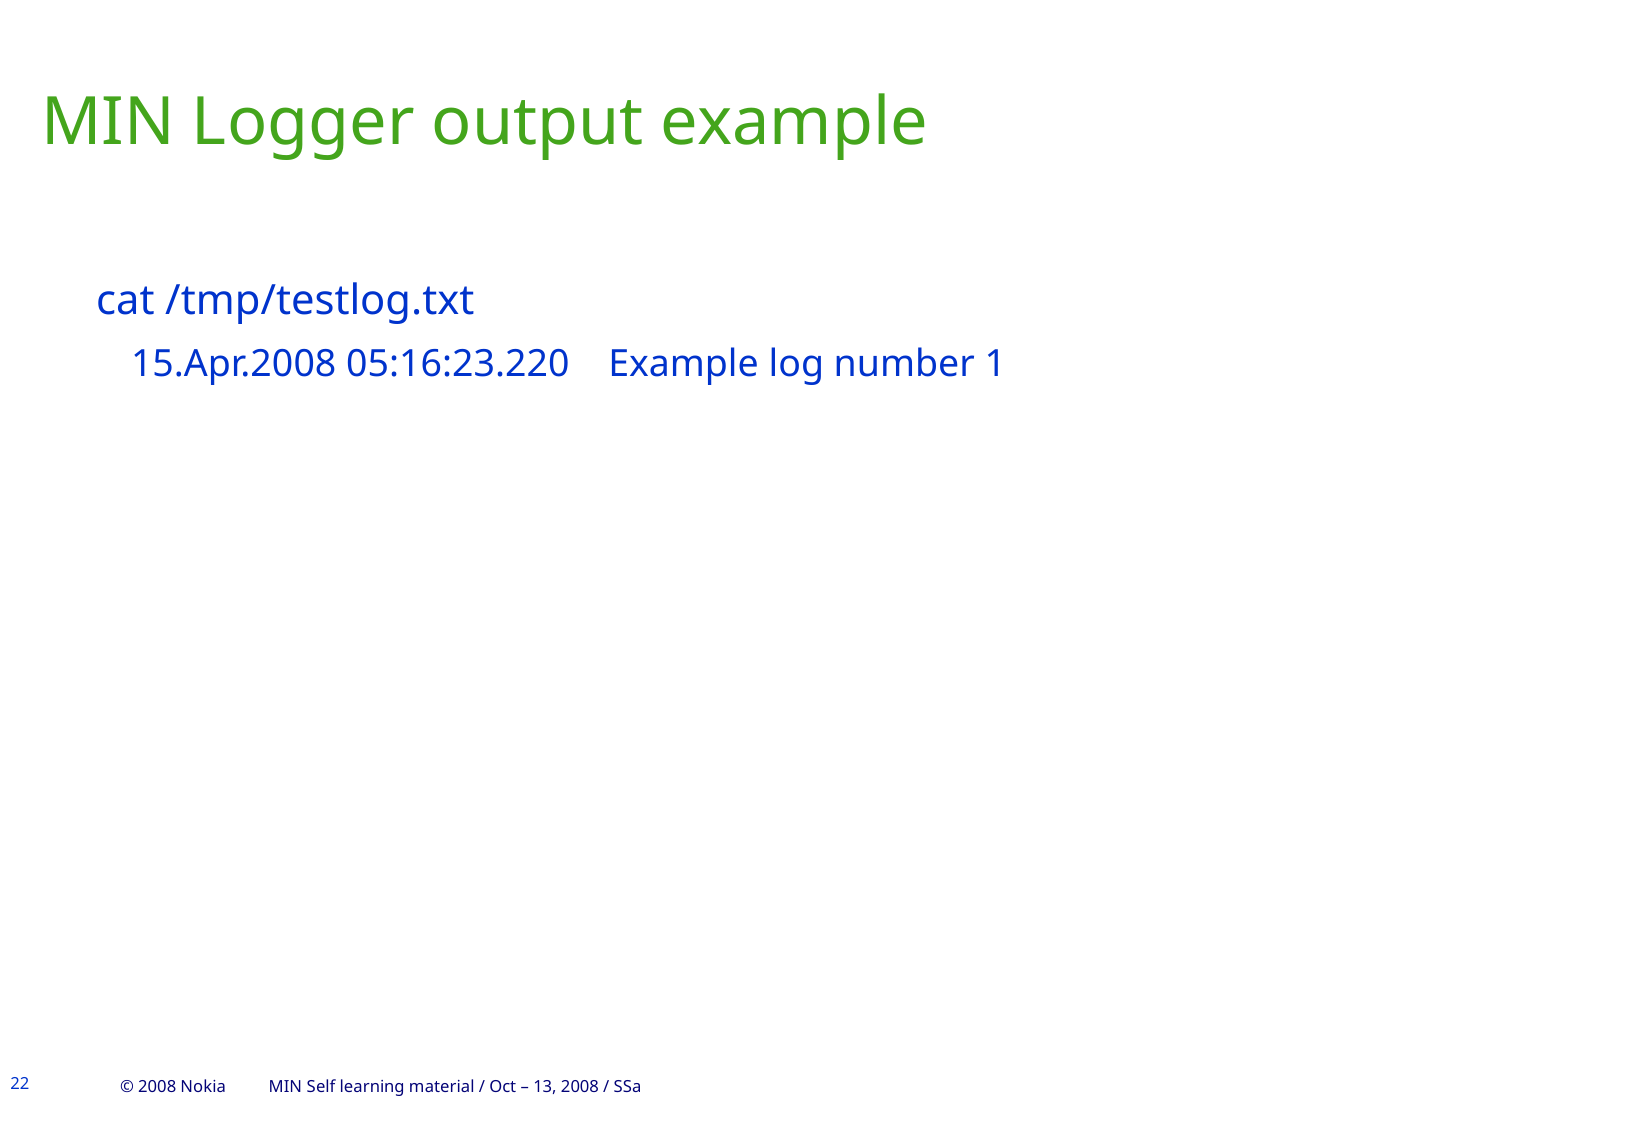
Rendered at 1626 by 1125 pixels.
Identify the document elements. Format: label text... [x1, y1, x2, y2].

list cat /tmp/testlog.txt 15.Apr.2008 05:16:23.220 Example log number 1 [81, 262, 1544, 1006]
title MIN Logger output example [41, 70, 1504, 174]
